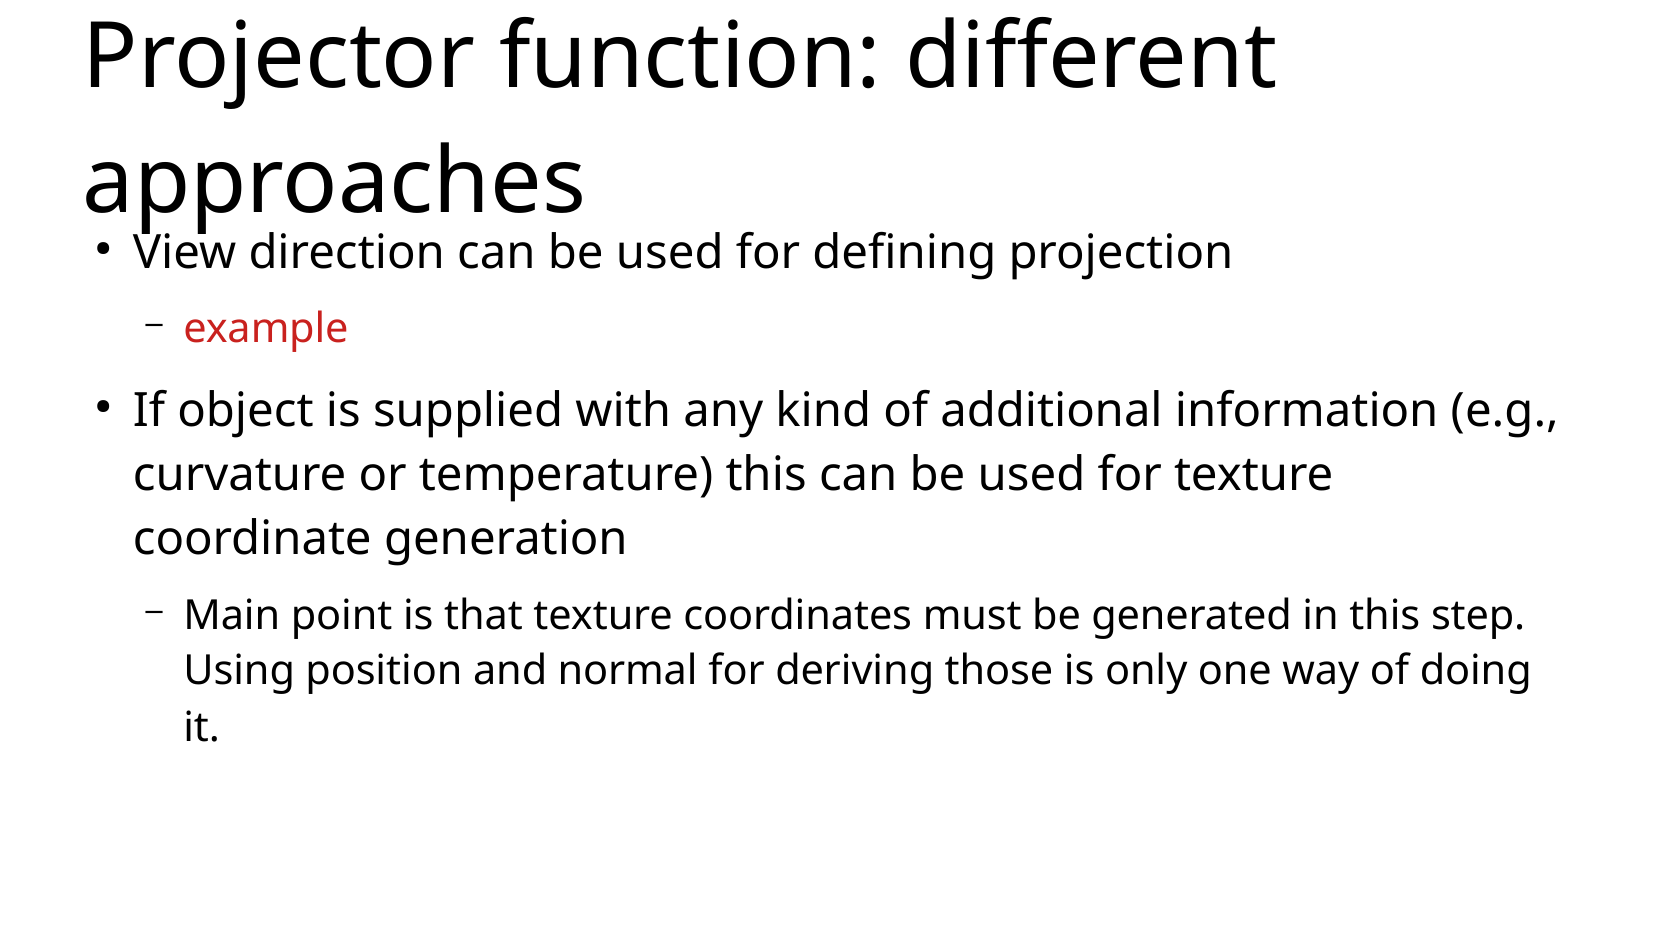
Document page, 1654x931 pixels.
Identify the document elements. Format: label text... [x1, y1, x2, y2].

list View direction can be used for defining projection example If object is supplied with any kind of additional information (e.g., curvature or temperature) this can be used for texture coordinate generation Main point is that texture coordinates must be generated in this step. Using position and normal for deriving those is only one way of doing it. [82, 217, 1571, 758]
title Projector function: different approaches [82, 37, 1571, 193]
